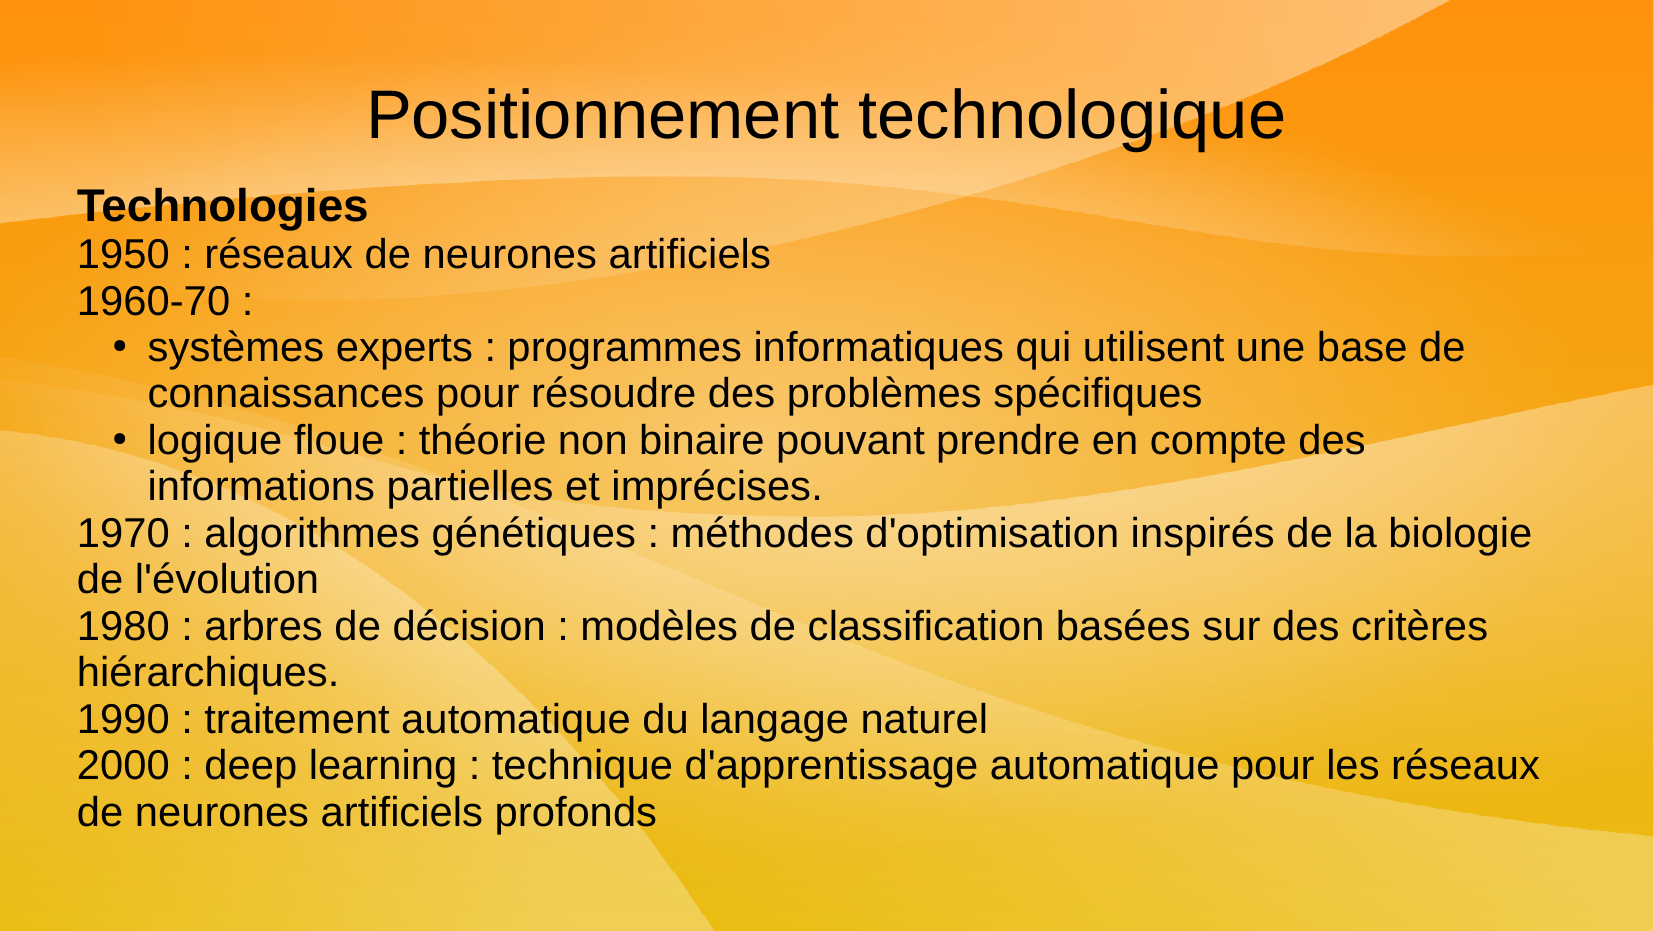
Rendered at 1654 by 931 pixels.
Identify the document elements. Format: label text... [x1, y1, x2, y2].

title Positionnement technologique [82, 37, 1571, 193]
subtitle Technologies 1950 : réseaux de neurones artificiels 1960-70 : systèmes experts : programmes informatiques qui utilisent une base de connaissances pour résoudre des problèmes spécifiques logique floue : théorie non binaire pouvant prendre en compte des informations partielles et imprécises. 1970 : algorithmes génétiques : méthodes d'optimisation inspirés de la biologie de l'évolution 1980 : arbres de décision : modèles de classification basées sur des critères hiérarchiques. 1990 : traitement automatique du langage naturel 2000 : deep learning : technique d'apprentissage automatique pour les réseaux de neurones artificiels profonds [76, 179, 1565, 928]
picture [0, 0, 1654, 931]
